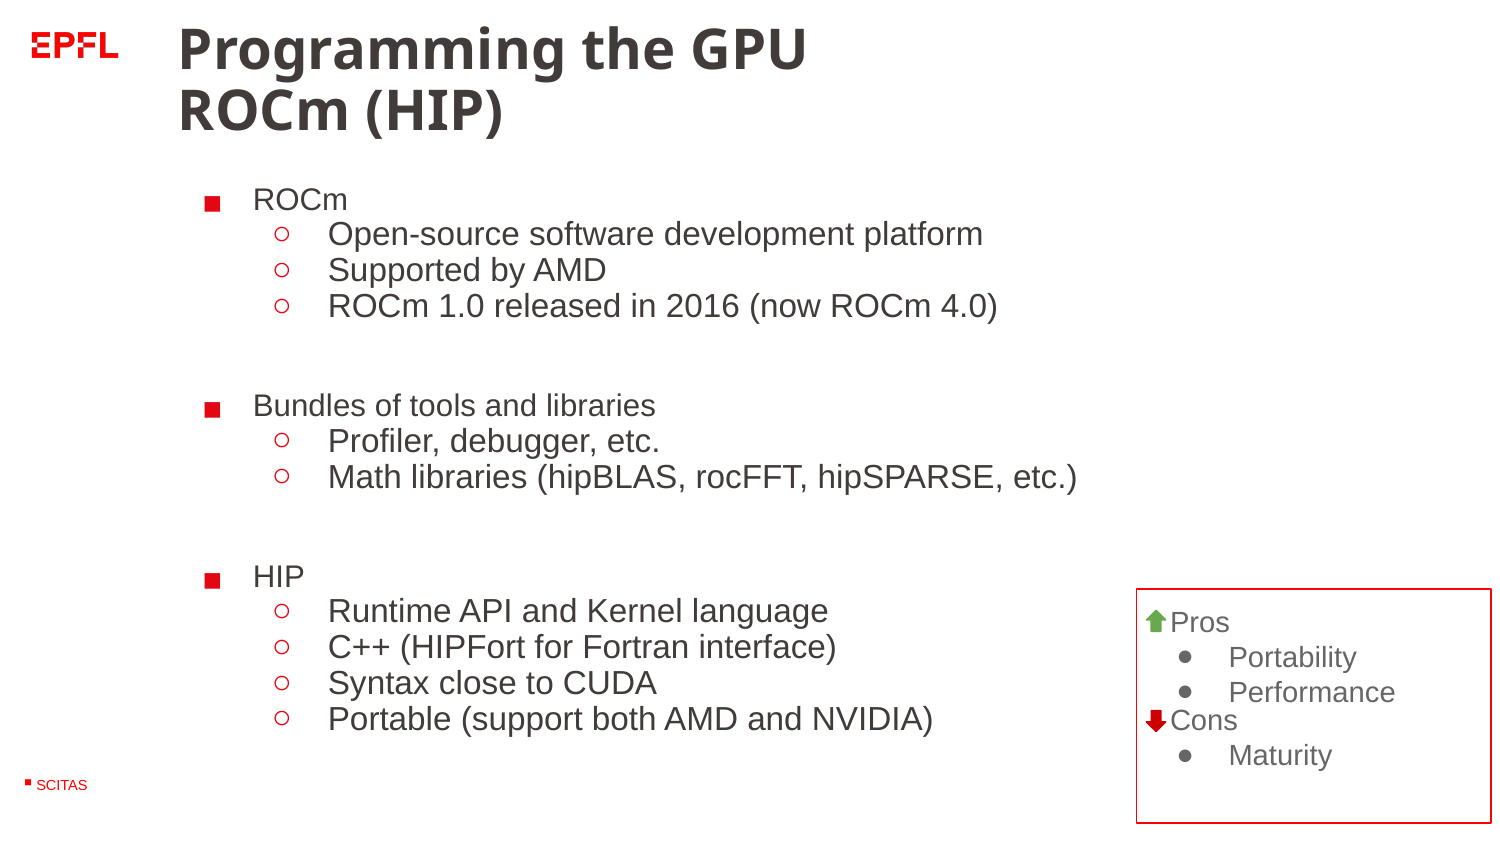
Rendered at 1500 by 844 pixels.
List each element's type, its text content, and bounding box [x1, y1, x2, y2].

text_box Pros Portability Performance [1138, 588, 1500, 686]
list ROCm Open-source software development platform Supported by AMD ROCm 1.0 released in 2016 (now ROCm 4.0) Bundles of tools and libraries Profiler, debugger, etc. Math libraries (hipBLAS, rocFFT, hipSPARSE, etc.) HIP Runtime API and Kernel language C++ (HIPFort for Fortran interface) Syntax close to CUDA Portable (support both AMD and NVIDIA) [148, 198, 1416, 844]
text_box Cons Maturity [1138, 686, 1500, 822]
title Programming the GPU ROCm (HIP) [148, 21, 1416, 198]
text_box [1146, 610, 1166, 632]
picture [21, 21, 129, 69]
text_box [1146, 710, 1166, 732]
